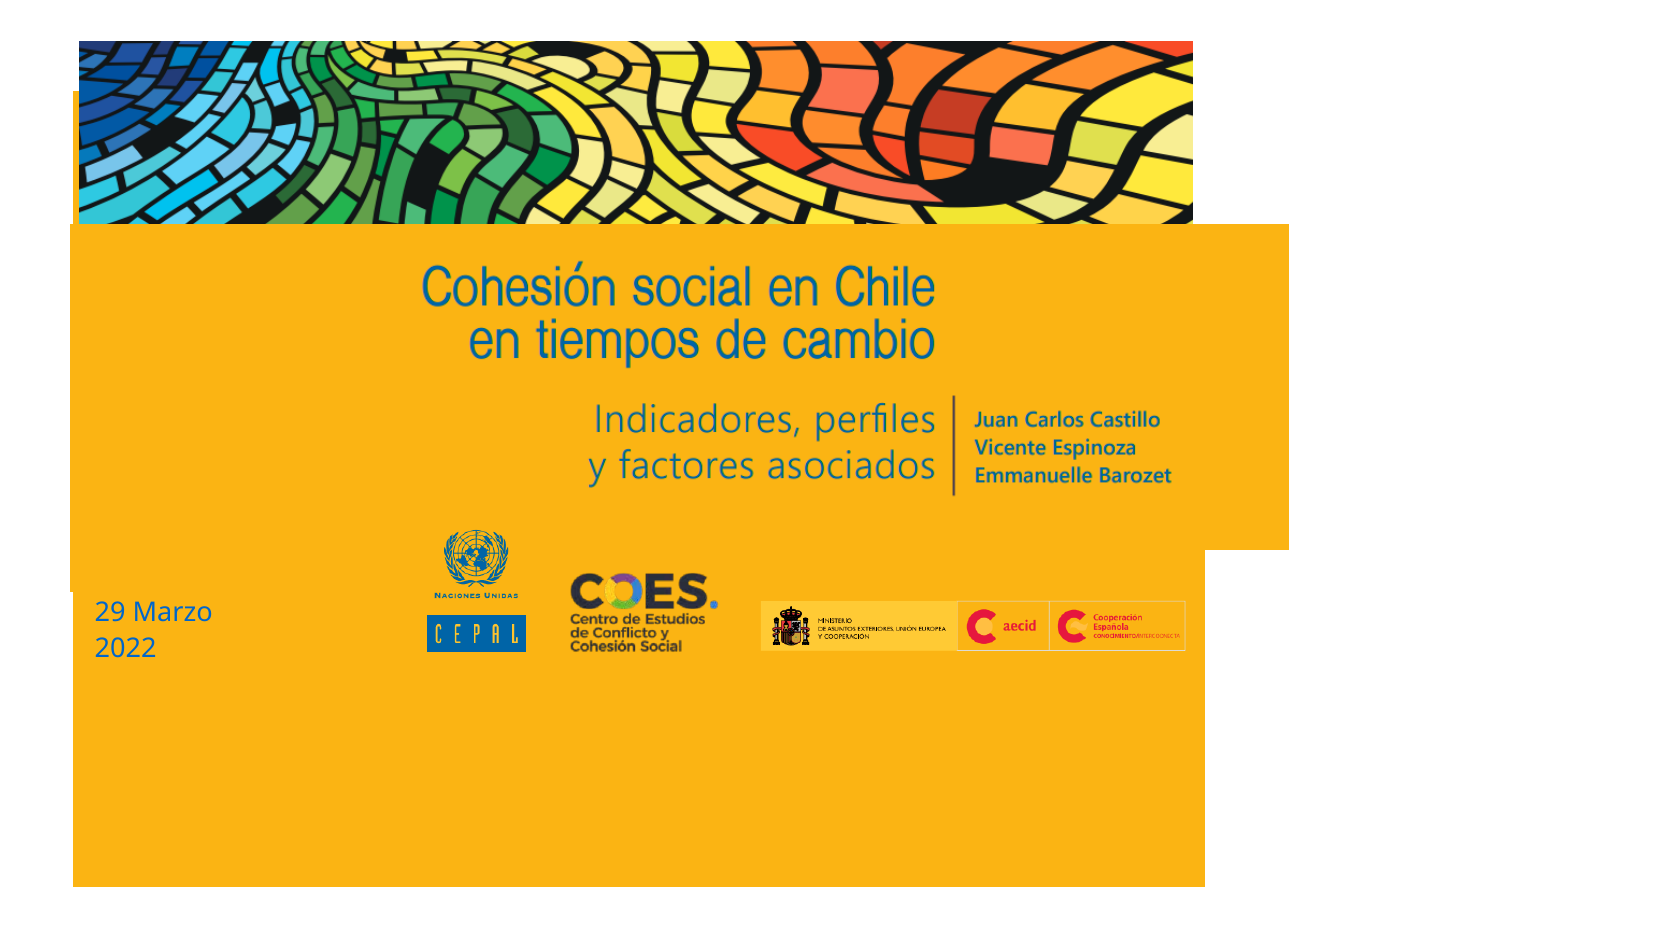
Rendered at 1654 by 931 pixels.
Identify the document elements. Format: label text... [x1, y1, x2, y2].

text_box 29 Marzo 2022 [79, 584, 308, 674]
picture [70, 41, 1289, 887]
